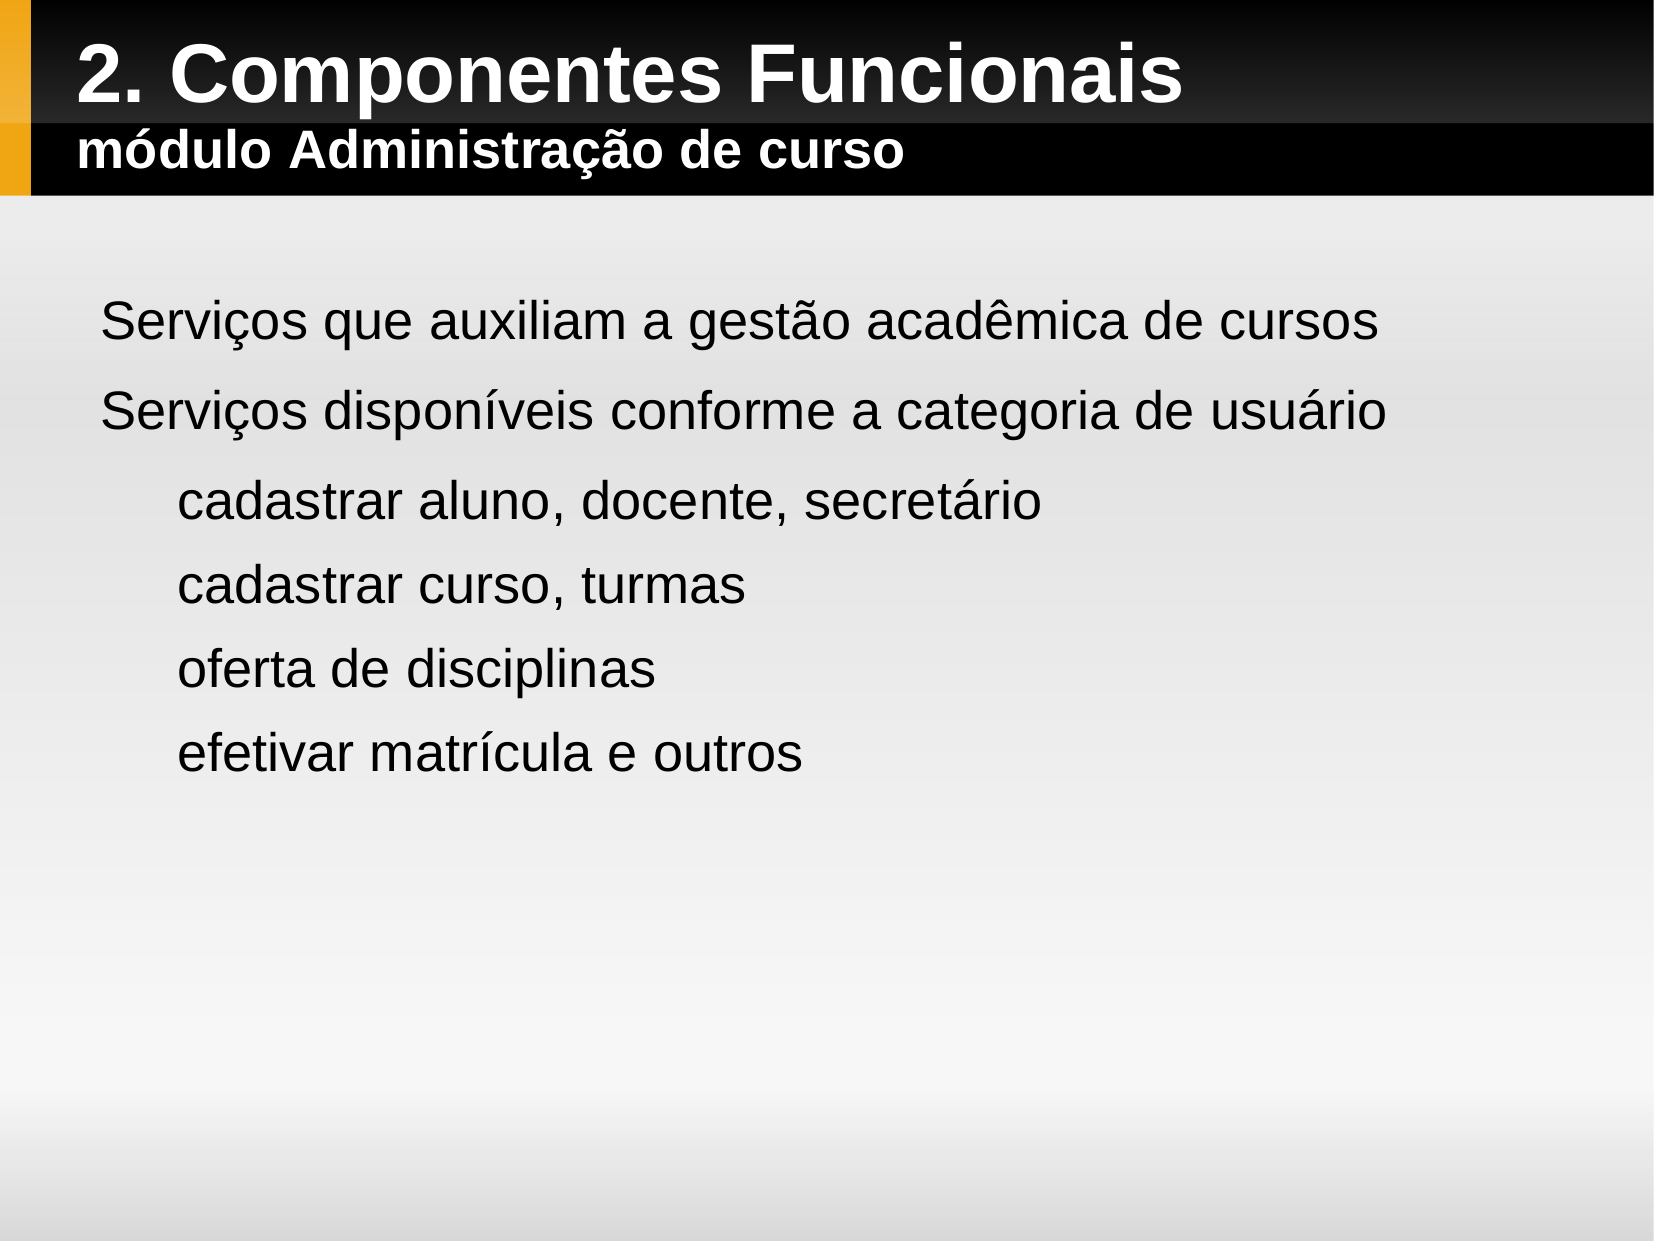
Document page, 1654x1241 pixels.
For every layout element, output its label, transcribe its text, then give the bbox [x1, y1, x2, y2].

list Serviços que auxiliam a gestão acadêmica de cursos Serviços disponíveis conforme a categoria de usuário cadastrar aluno, docente, secretário cadastrar curso, turmas oferta de disciplinas efetivar matrícula e outros [82, 290, 1571, 1109]
picture [0, 0, 1654, 1241]
title 2. Componentes Funcionais módulo Administração de curso [76, 0, 1565, 208]
